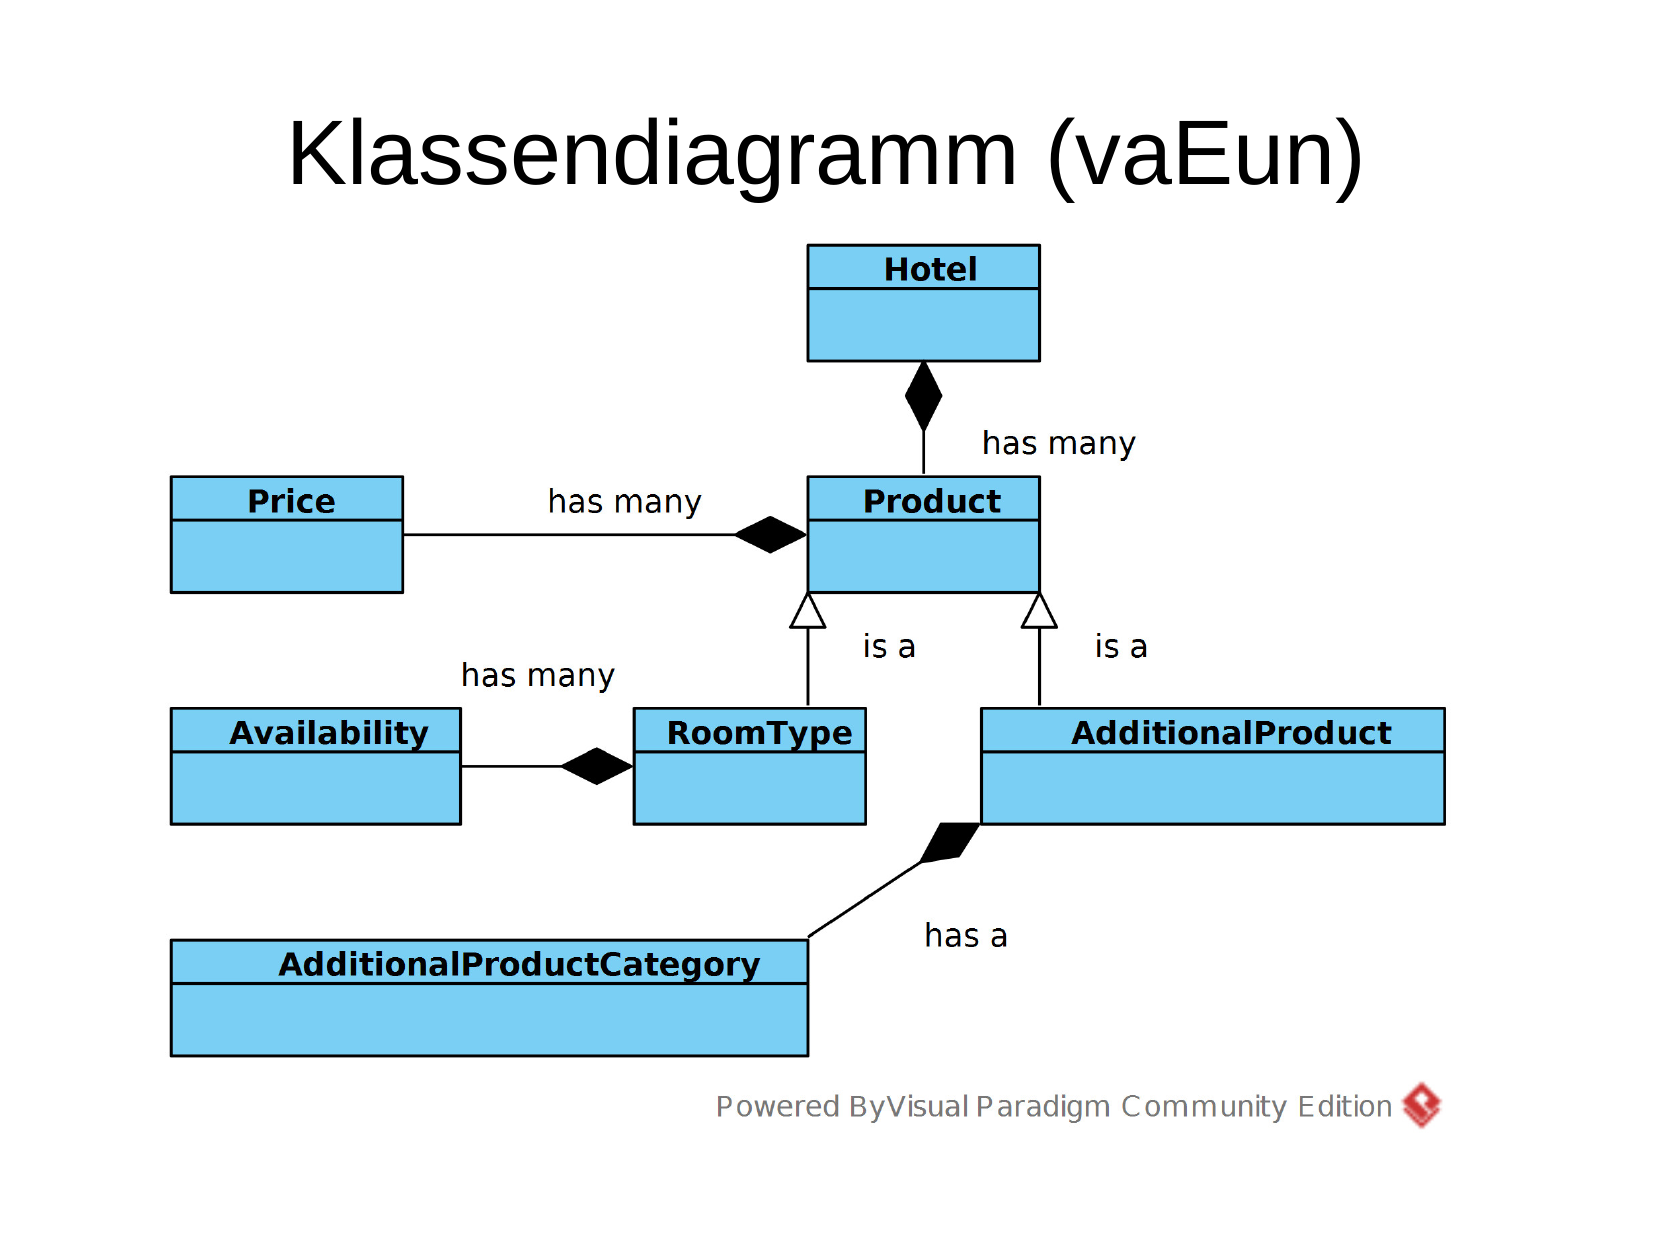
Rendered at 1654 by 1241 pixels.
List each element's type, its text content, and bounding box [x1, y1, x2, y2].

picture [165, 239, 1456, 1154]
title Klassendiagramm (vaEun) [82, 49, 1571, 257]
